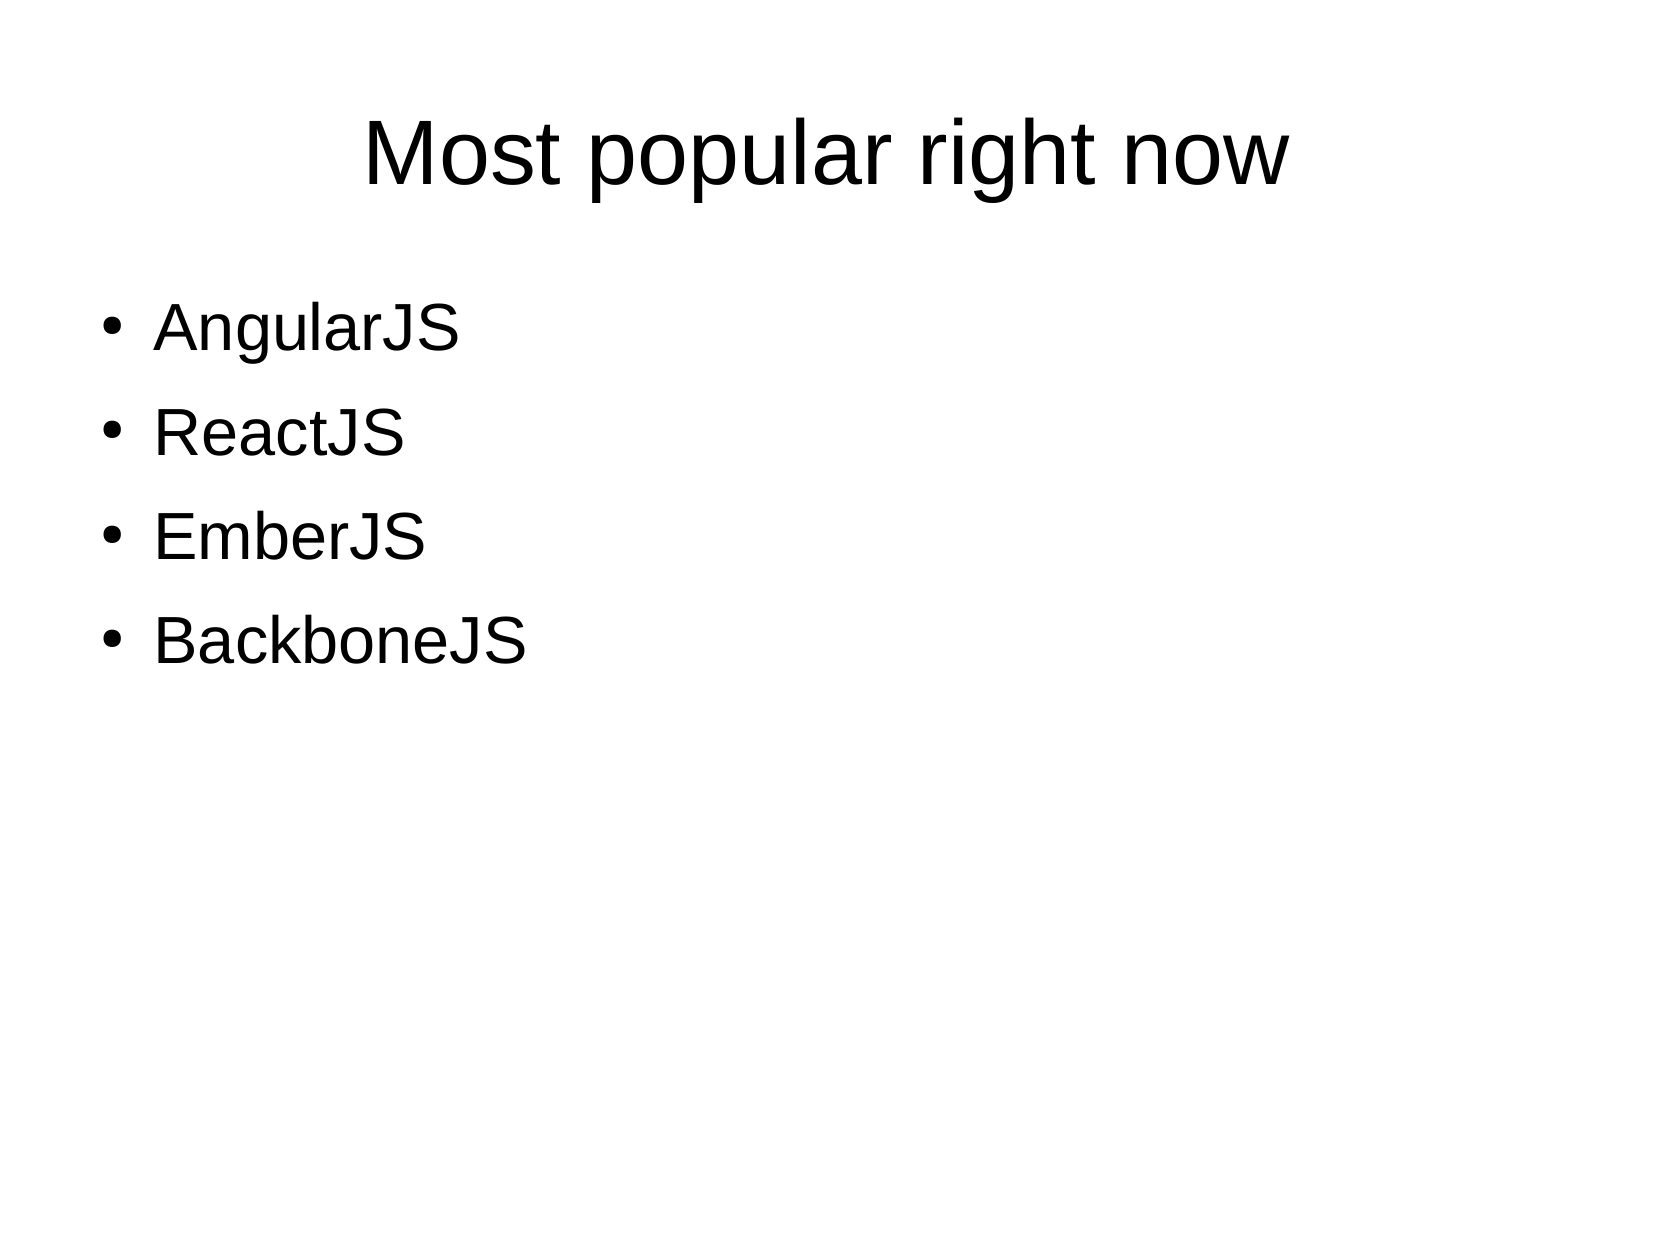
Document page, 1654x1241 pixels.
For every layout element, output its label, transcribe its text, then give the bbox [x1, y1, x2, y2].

list AngularJS ReactJS EmberJS BackboneJS [82, 290, 1571, 1010]
title Most popular right now [82, 49, 1571, 257]
